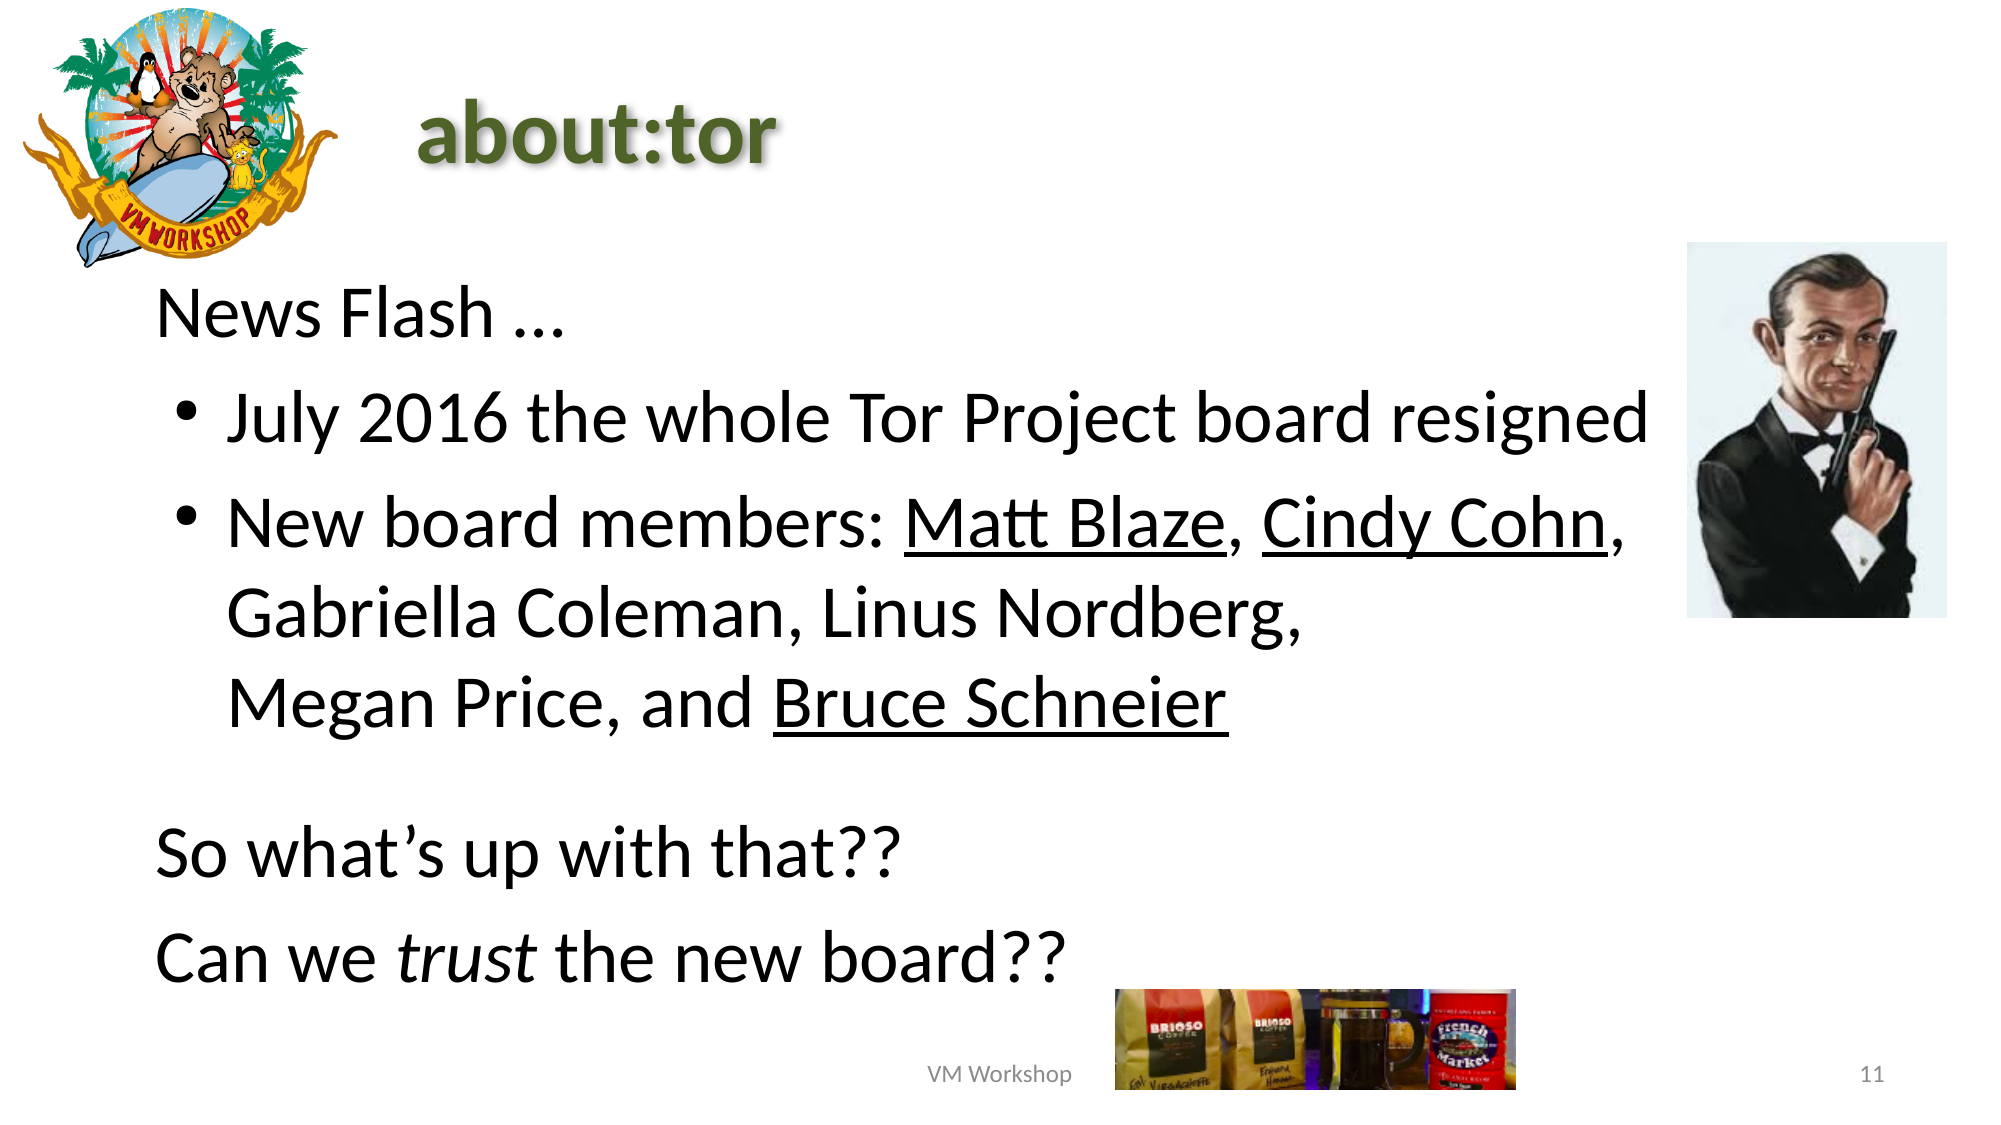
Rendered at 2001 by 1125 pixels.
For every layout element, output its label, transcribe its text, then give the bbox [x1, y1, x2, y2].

title about:tor [400, 62, 1930, 192]
list News Flash … July 2016 the whole Tor Project board resigned New board members: Matt Blaze, Cindy Cohn, Gabriella Coleman, Linus Nordberg, Megan Price, and Bruce Schneier So what’s up with that?? Can we trust the new board?? [155, 262, 1876, 1066]
picture [1687, 242, 1947, 618]
picture [1115, 1066, 1516, 1090]
picture [23, 8, 338, 269]
